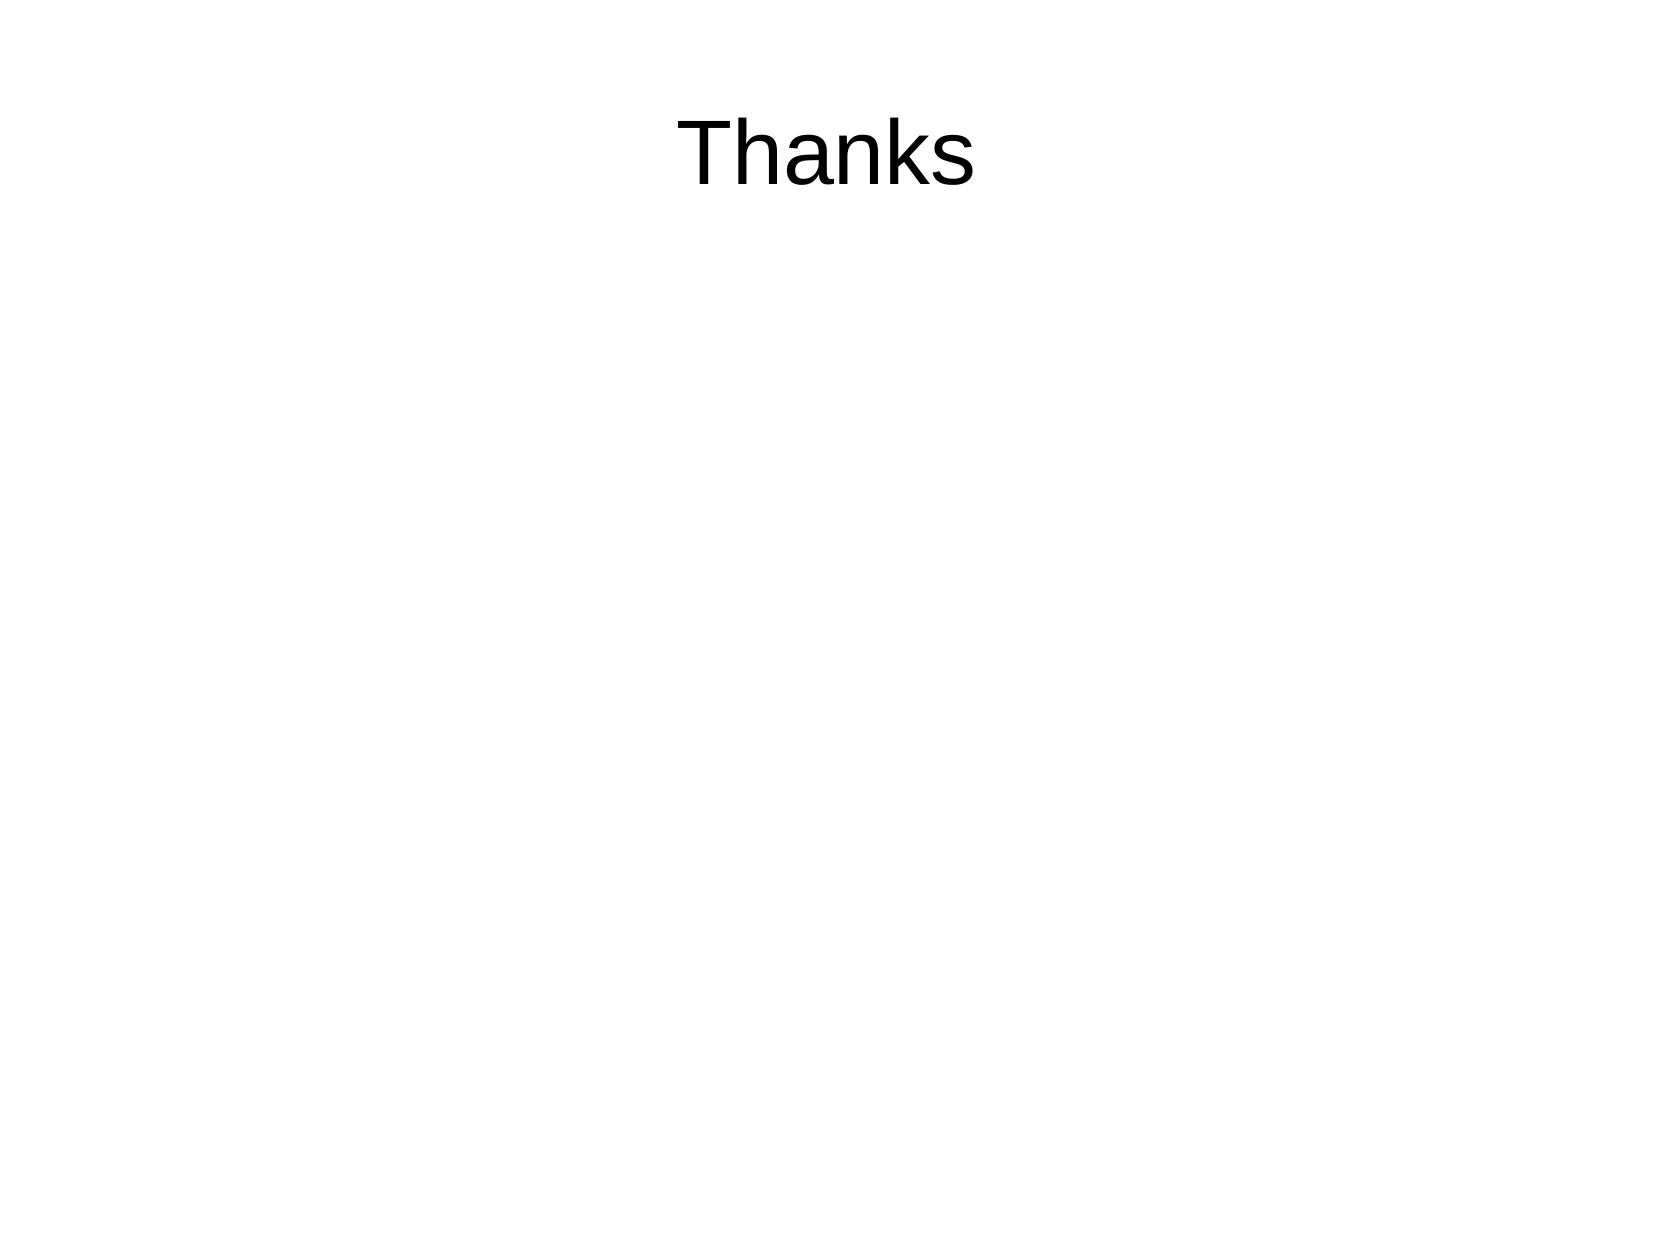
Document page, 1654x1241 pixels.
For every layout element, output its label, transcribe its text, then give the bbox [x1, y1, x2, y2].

title Thanks [82, 49, 1571, 257]
